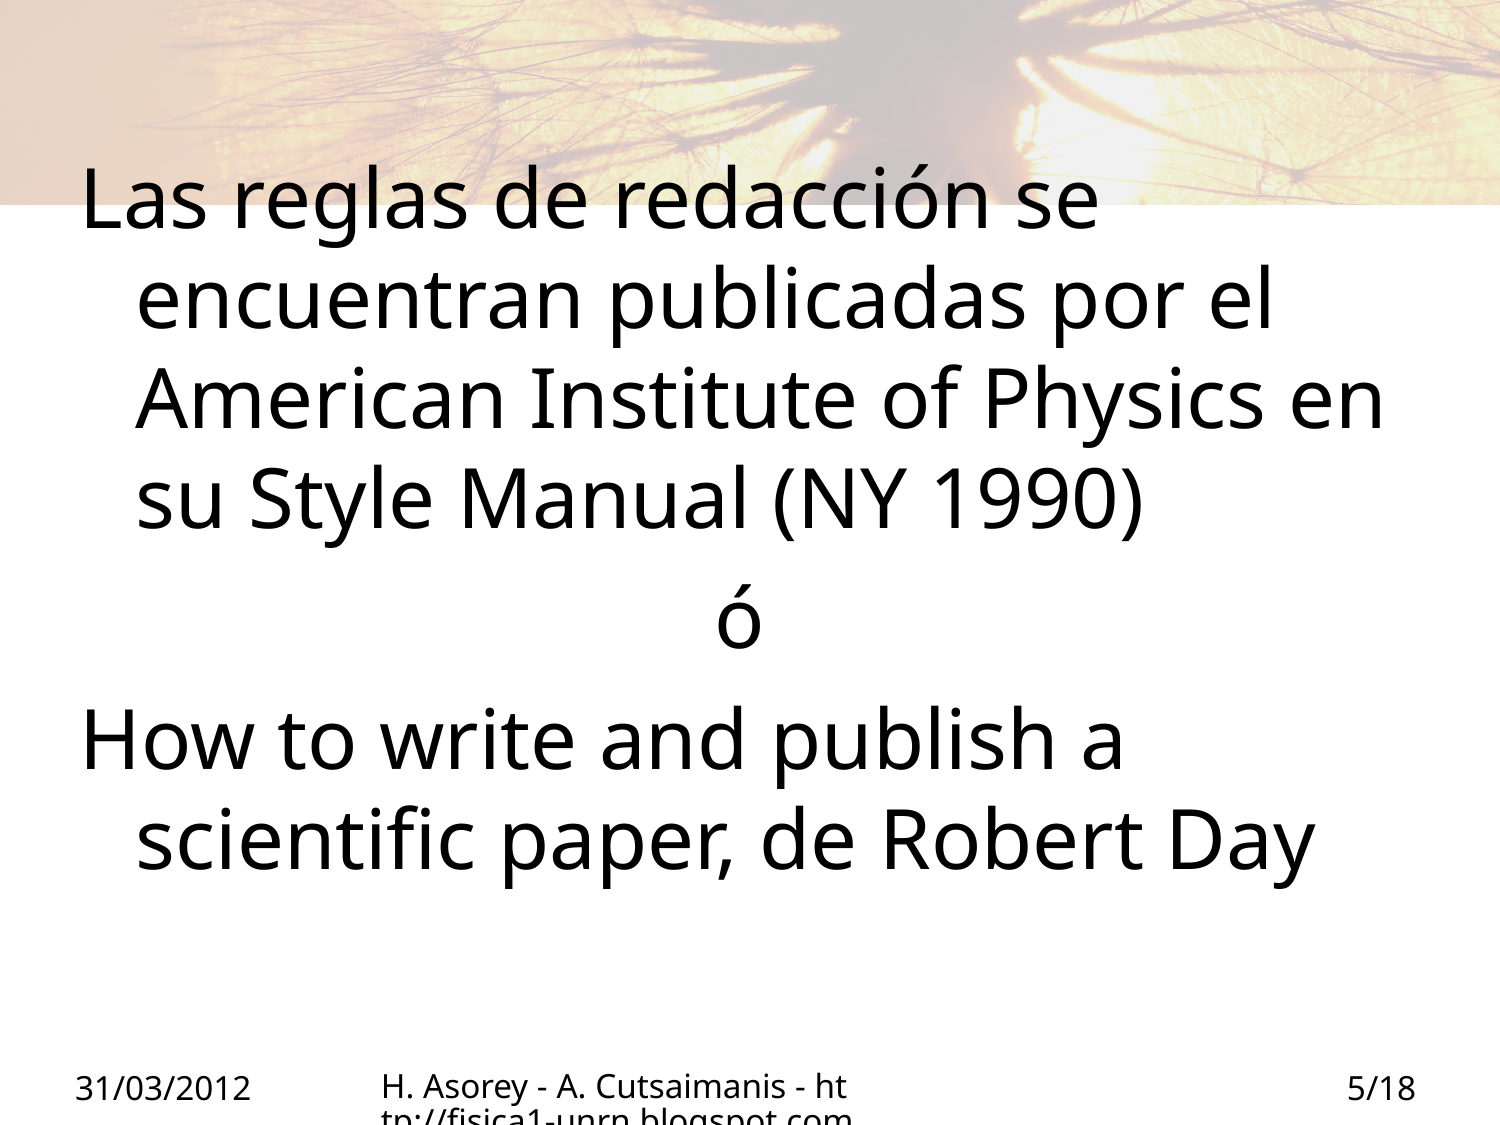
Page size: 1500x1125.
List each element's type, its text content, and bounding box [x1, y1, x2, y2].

picture [0, 0, 1500, 205]
list Las reglas de redacción se encuentran publicadas por el American Institute of Physics en su Style Manual (NY 1990) ó How to write and publish a scientific paper, de Robert Day [64, 137, 1415, 977]
